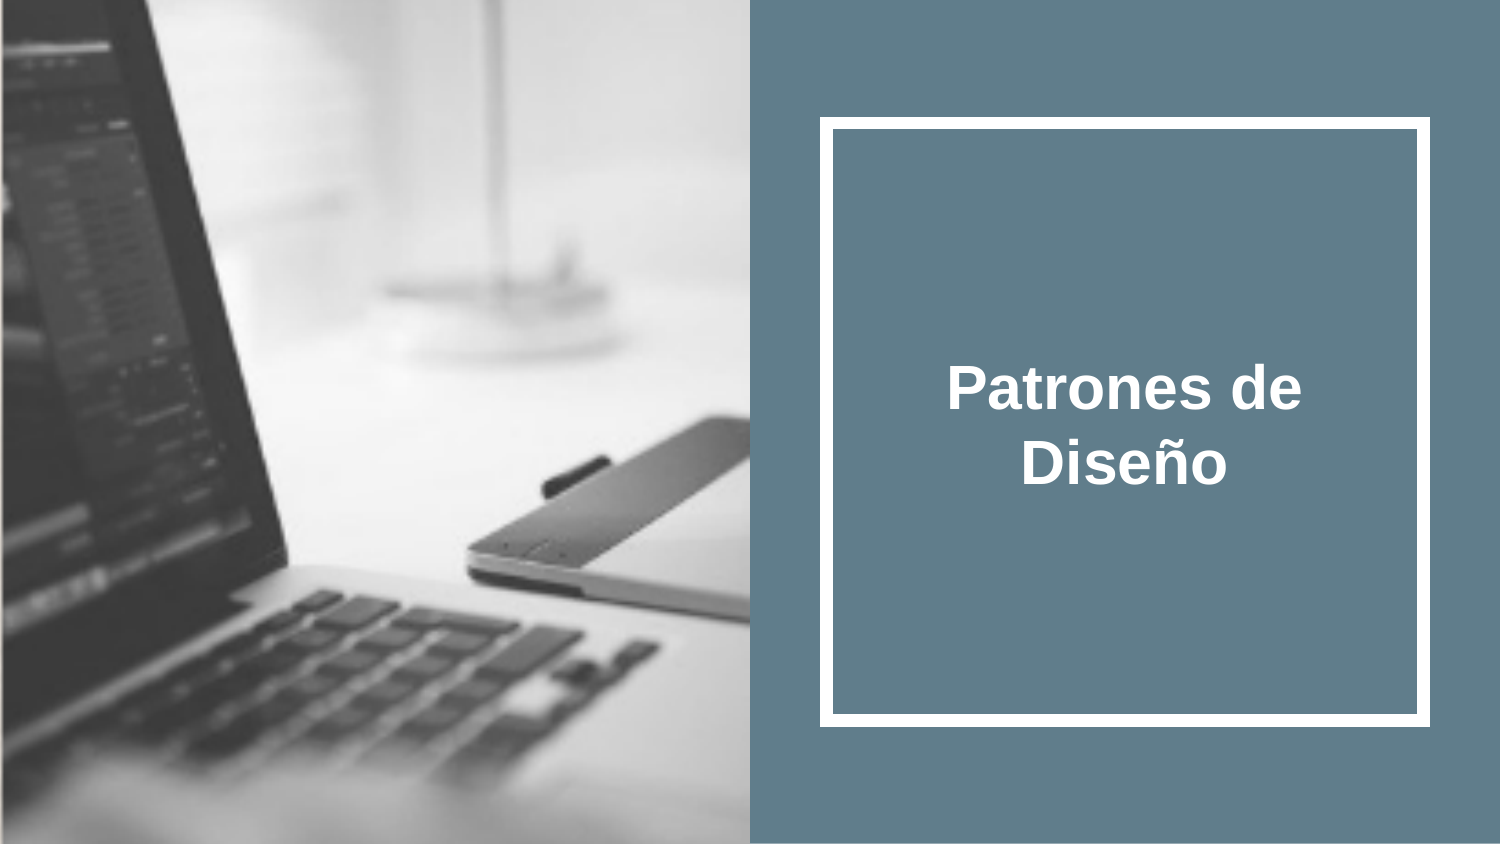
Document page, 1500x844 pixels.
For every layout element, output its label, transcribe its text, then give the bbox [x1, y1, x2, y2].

title Patrones de Diseño [848, 151, 1402, 693]
picture [0, 0, 751, 844]
